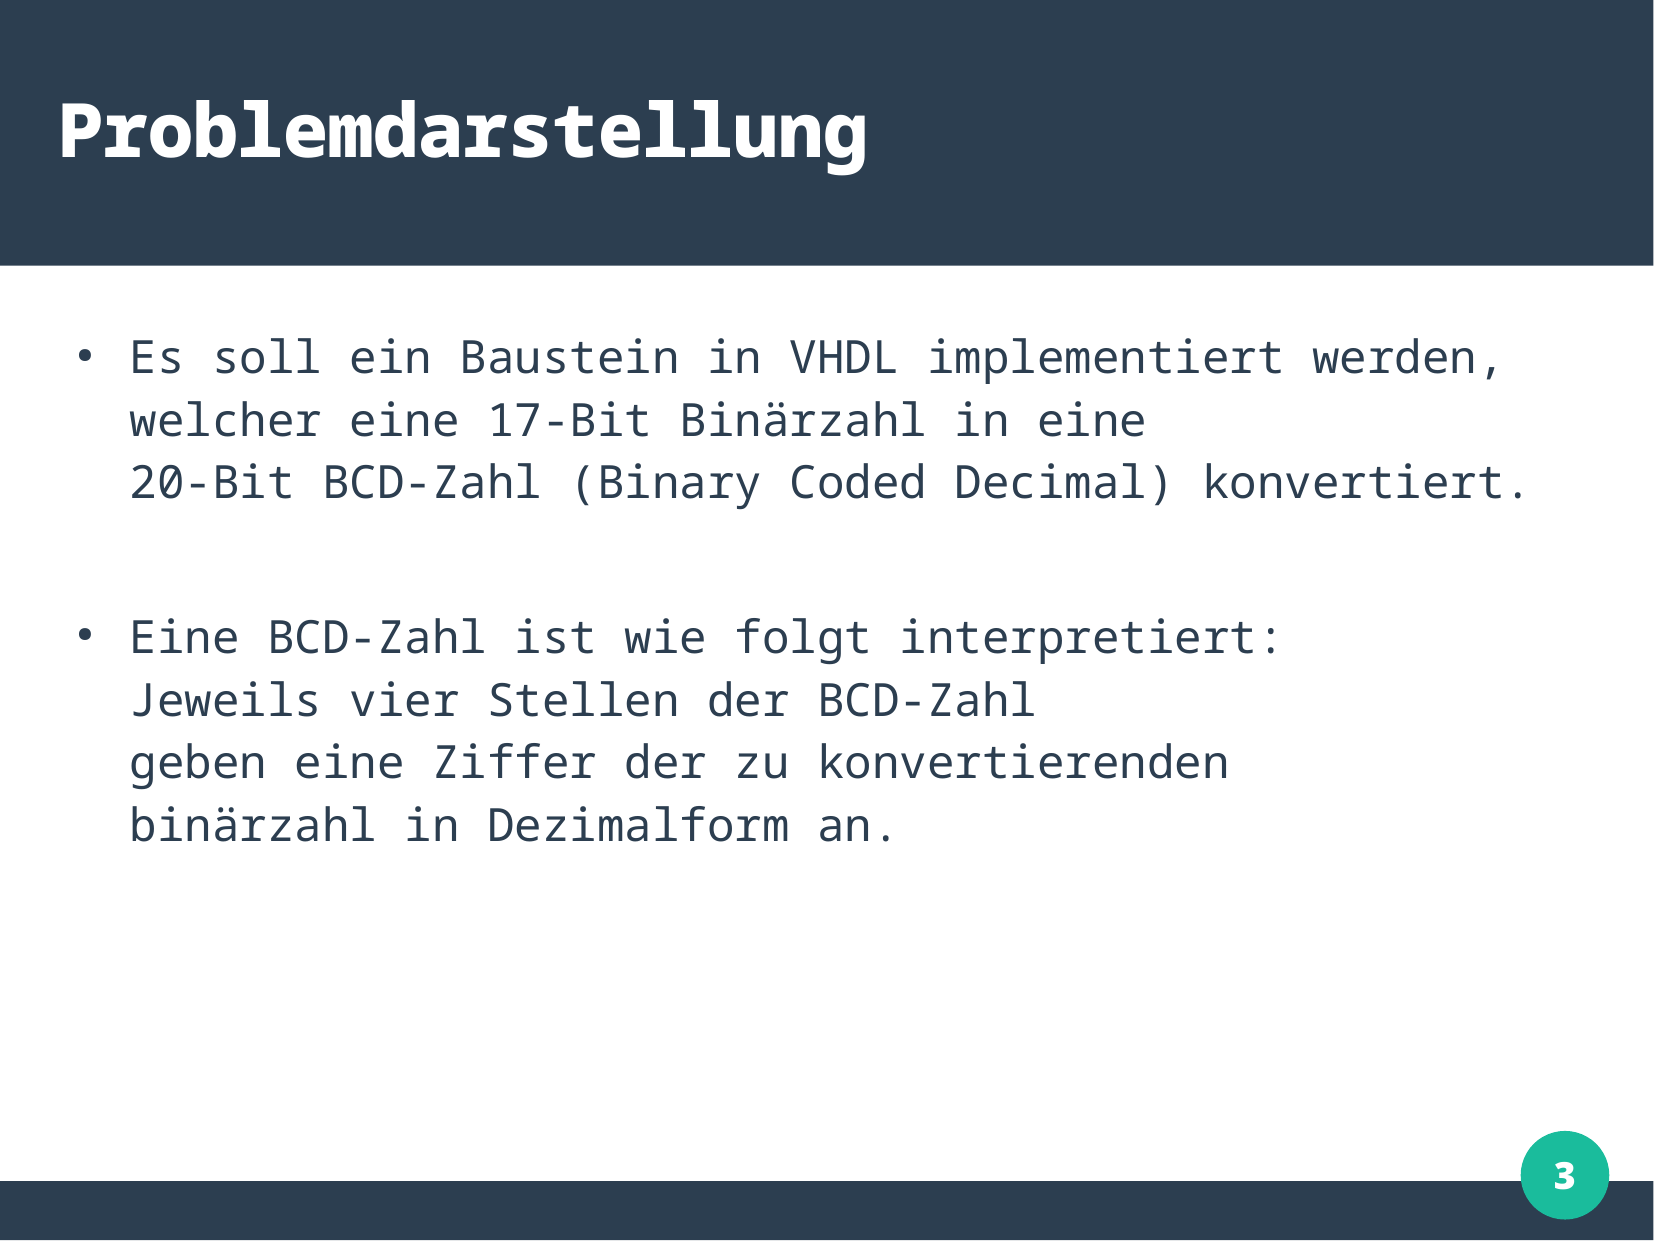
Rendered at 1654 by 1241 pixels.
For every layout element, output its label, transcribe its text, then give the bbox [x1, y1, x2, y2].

title Problemdarstellung [59, 49, 1595, 207]
list Es soll ein Baustein in VHDL implementiert werden, welcher eine 17-Bit Binärzahl in eine 20-Bit BCD-Zahl (Binary Coded Decimal) konvertiert. Eine BCD-Zahl ist wie folgt interpretiert: Jeweils vier Stellen der BCD-Zahl geben eine Ziffer der zu konvertierenden binärzahl in Dezimalform an. [59, 324, 1595, 1152]
